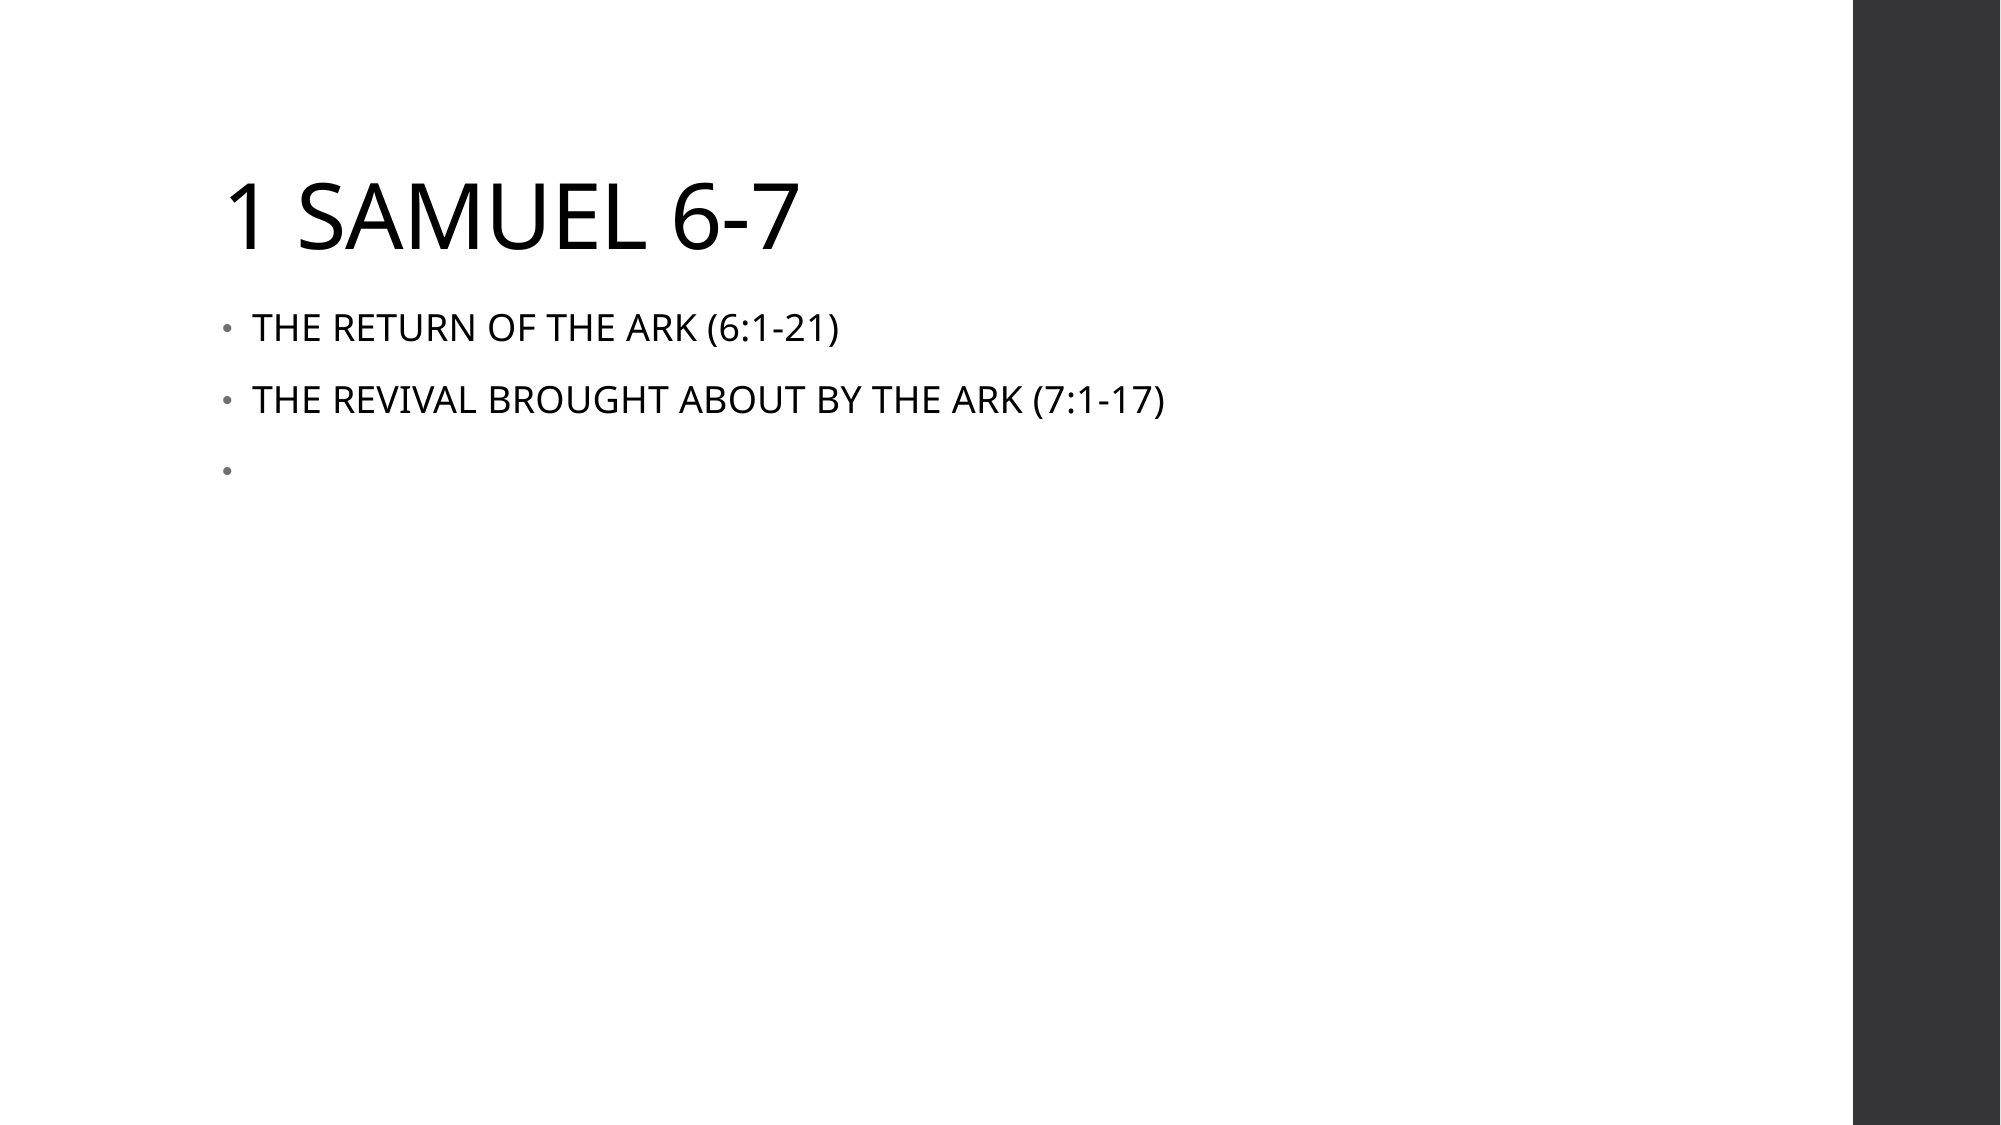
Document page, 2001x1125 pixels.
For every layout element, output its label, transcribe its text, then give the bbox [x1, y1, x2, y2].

list THE RETURN OF THE ARK (6:1-21) THE REVIVAL BROUGHT ABOUT BY THE ARK (7:1-17) [206, 299, 1617, 1014]
title 1 SAMUEL 6-7 [206, 60, 1797, 278]
